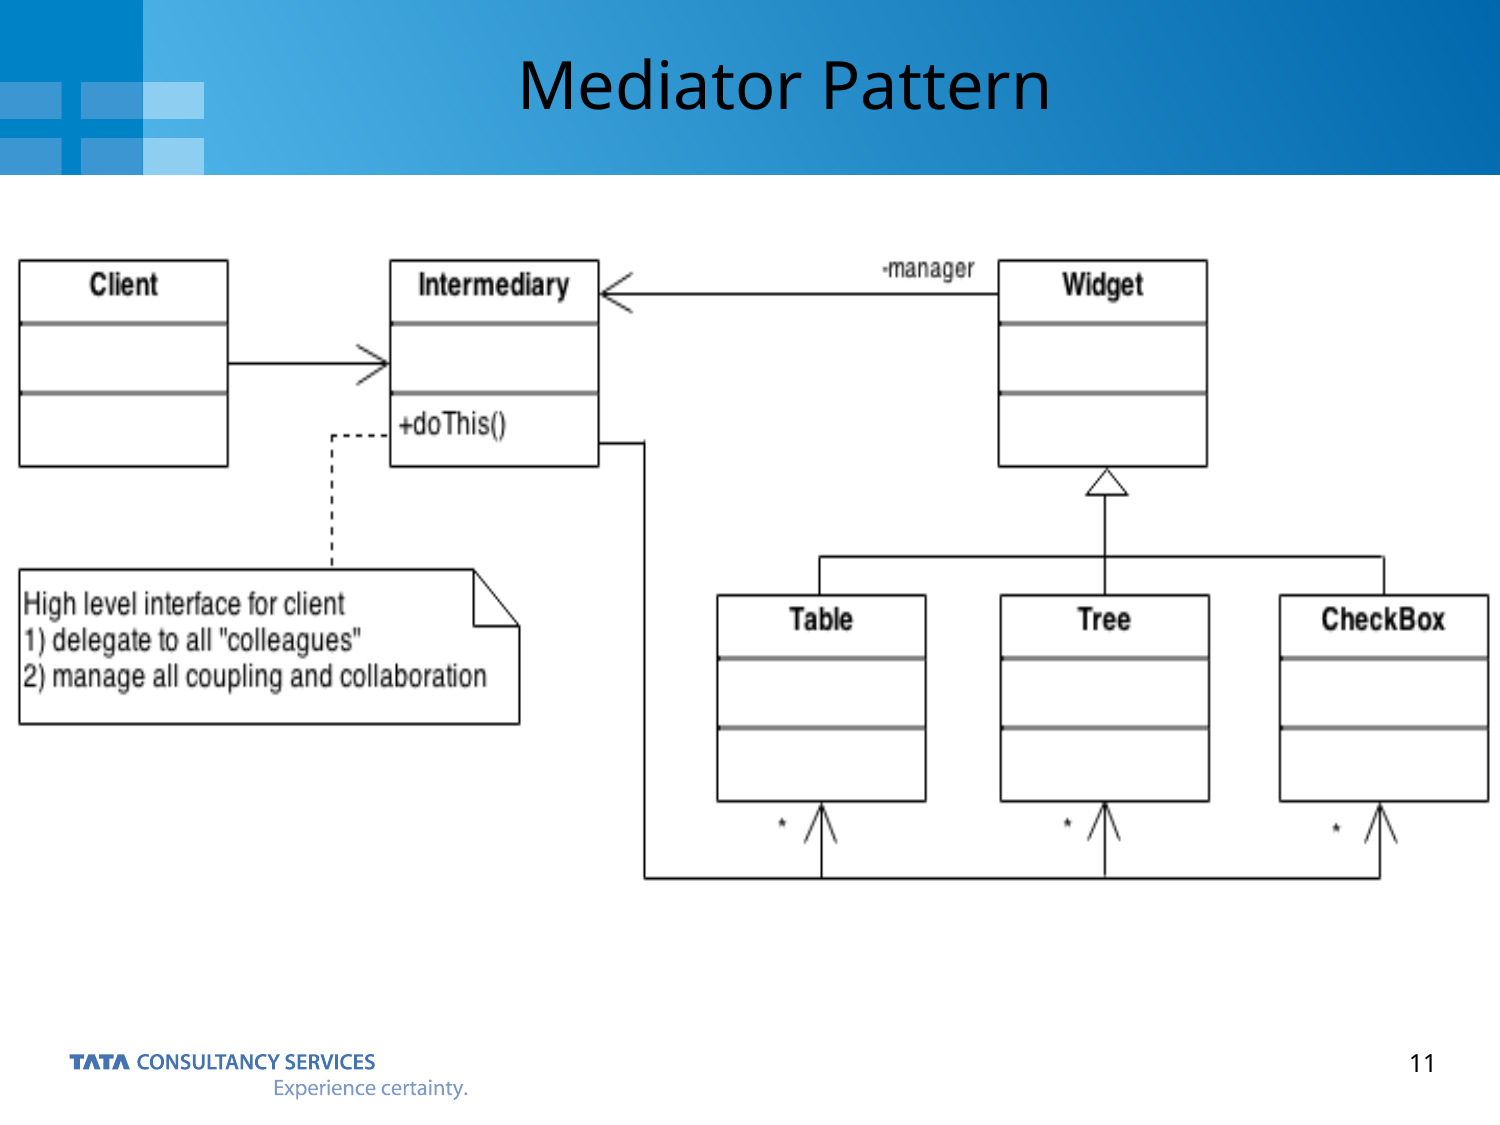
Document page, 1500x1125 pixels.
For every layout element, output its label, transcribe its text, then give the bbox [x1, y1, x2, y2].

picture [0, 224, 1494, 945]
text_box Mediator Pattern [224, 11, 1347, 154]
